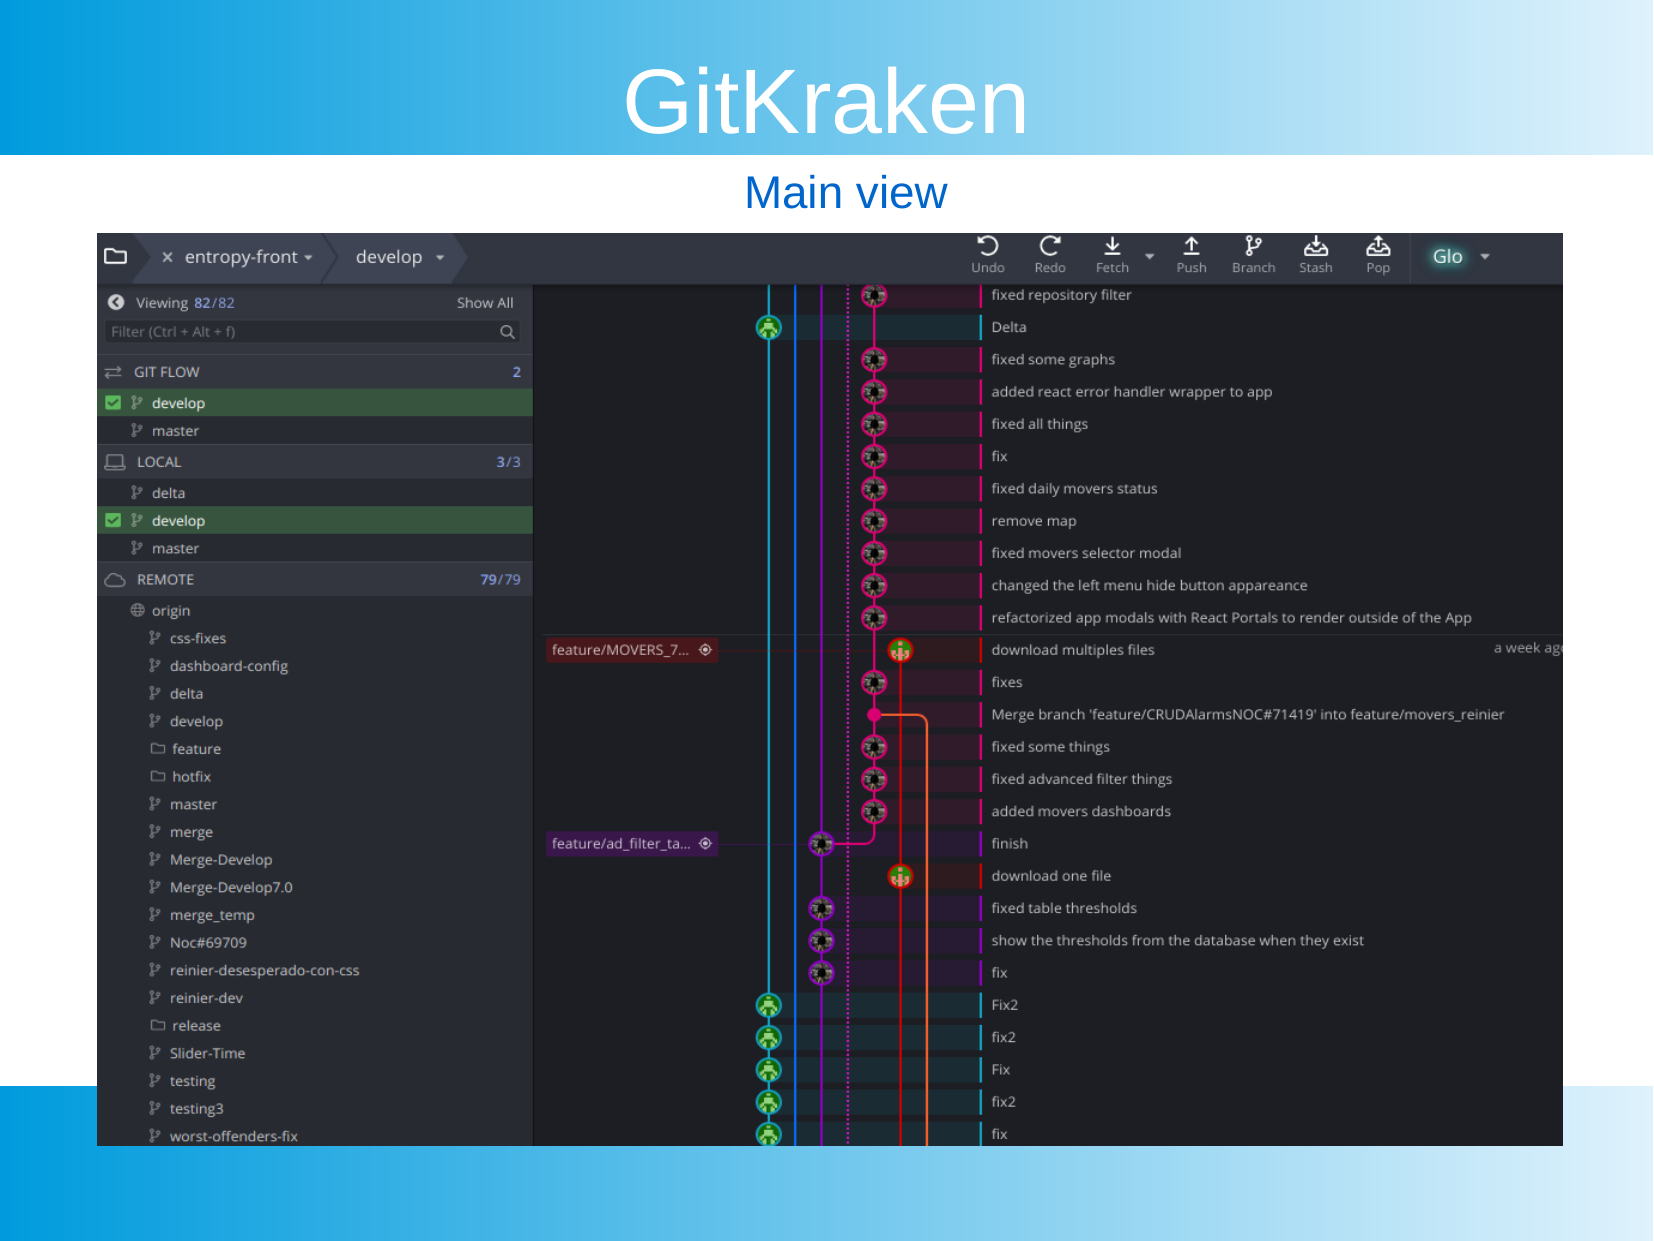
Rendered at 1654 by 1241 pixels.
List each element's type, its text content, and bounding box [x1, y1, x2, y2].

title GitKraken [82, 49, 1571, 155]
list Main view [673, 166, 1654, 886]
picture [97, 233, 1563, 1241]
